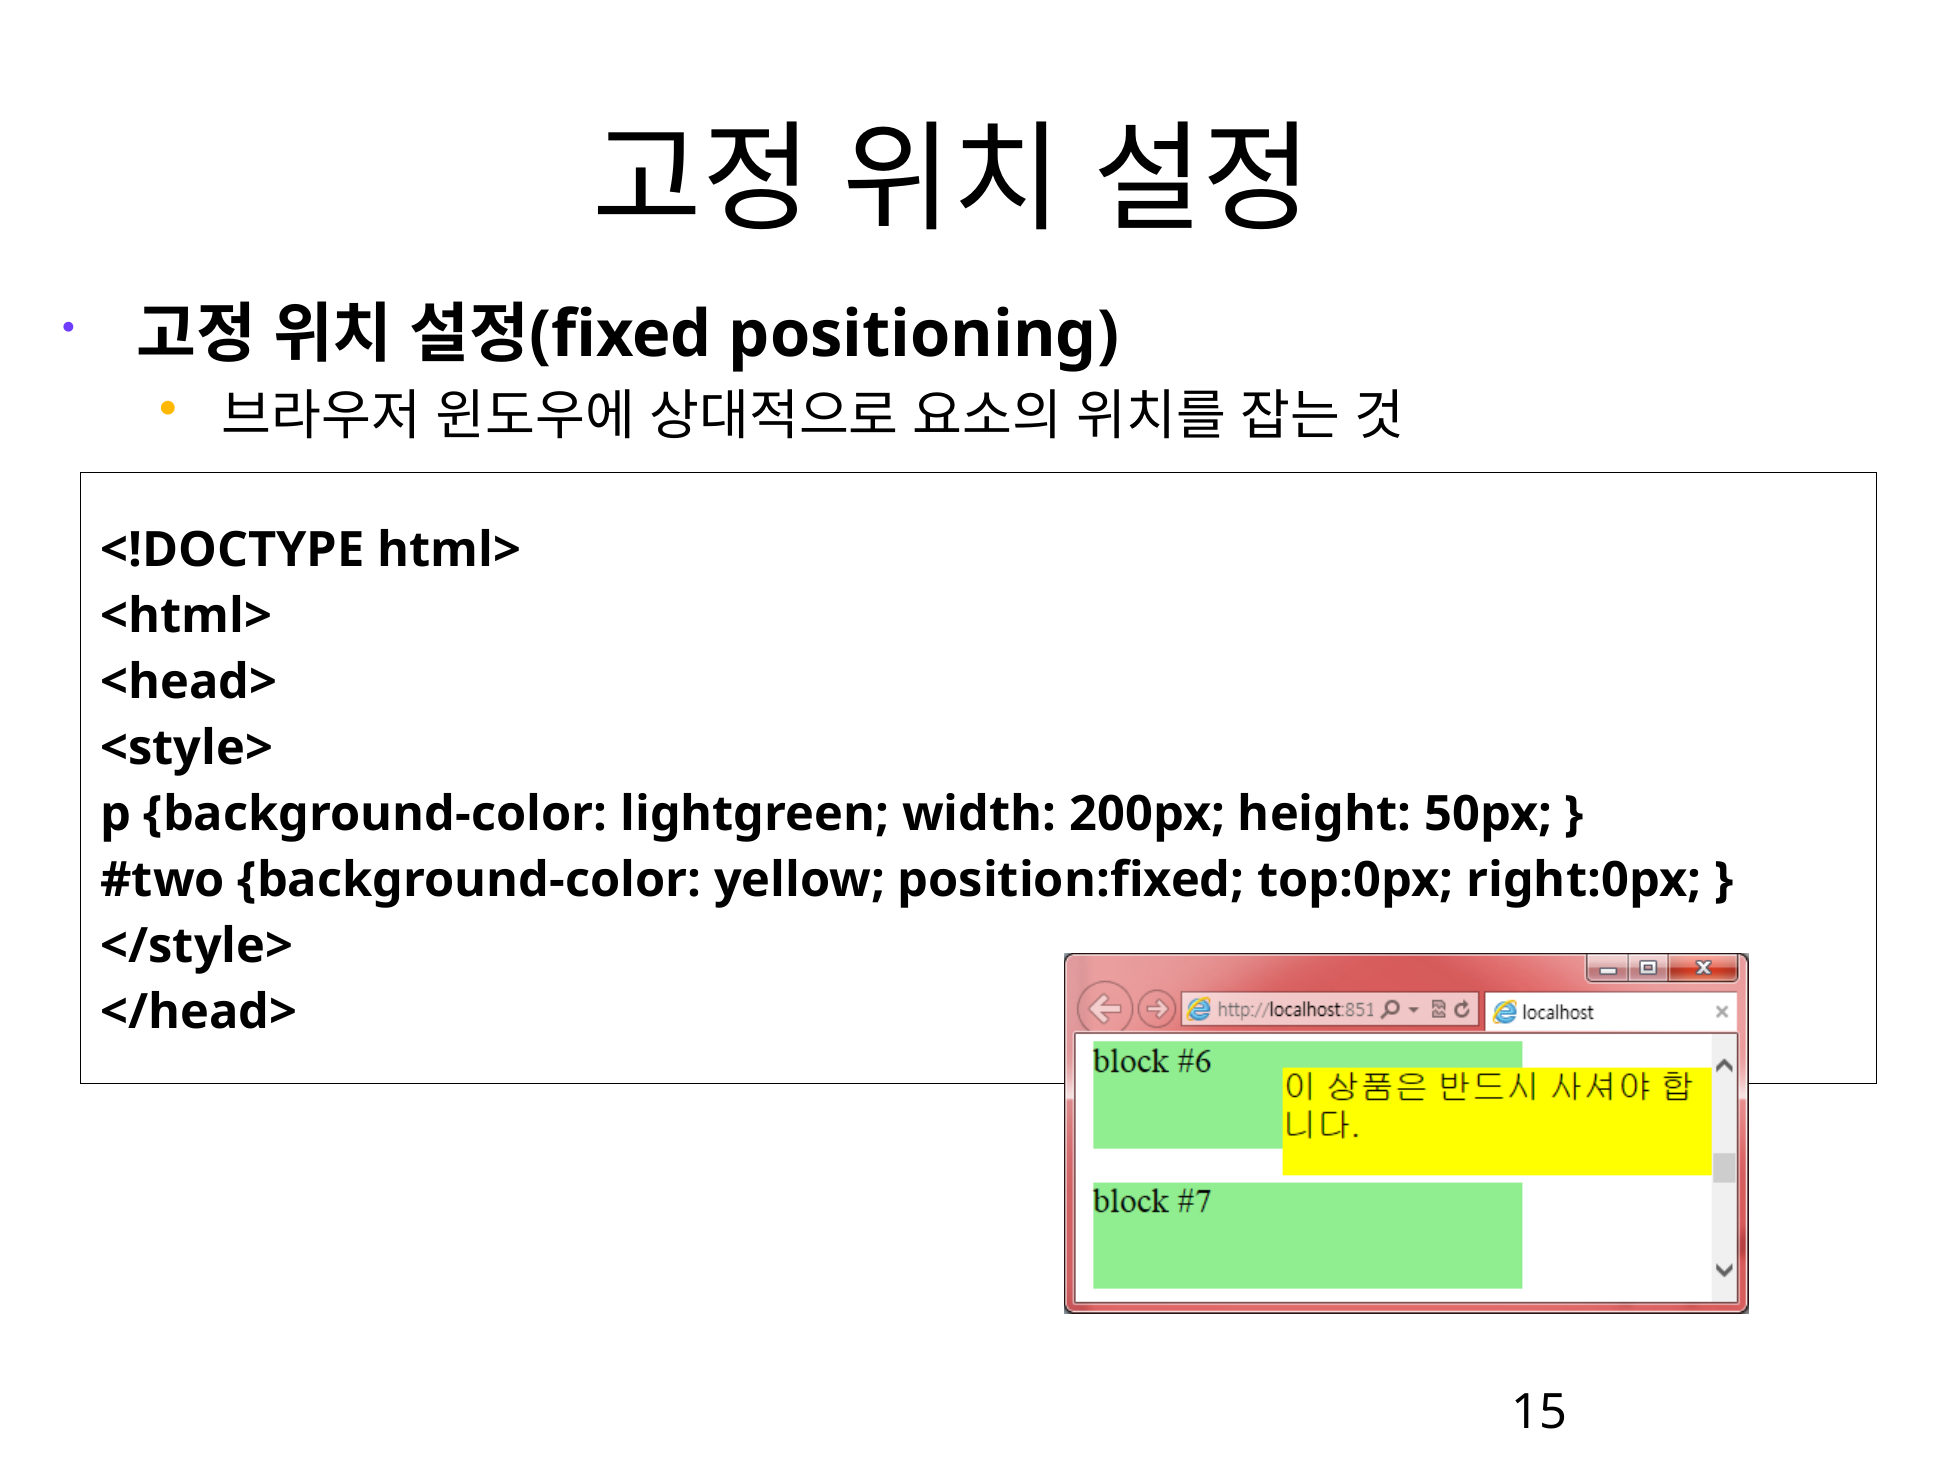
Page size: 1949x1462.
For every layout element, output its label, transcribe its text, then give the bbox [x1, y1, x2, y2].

picture [1064, 953, 1749, 1315]
list 고정 위치 설정(fixed positioning) 브라우저 윈도우에 상대적으로 요소의 위치를 잡는 것 [48, 284, 1897, 1343]
slide_number <숫자> [1496, 1372, 1899, 1462]
text_box <!DOCTYPE html> <html> <head> <style> p {background-color: lightgreen; width: 200px; height: 50px; } #two {background-color: yellow; position:fixed; top:0px; right:0px; } </style> </head> [80, 472, 1877, 1084]
title 고정 위치 설정 [156, 92, 1749, 255]
